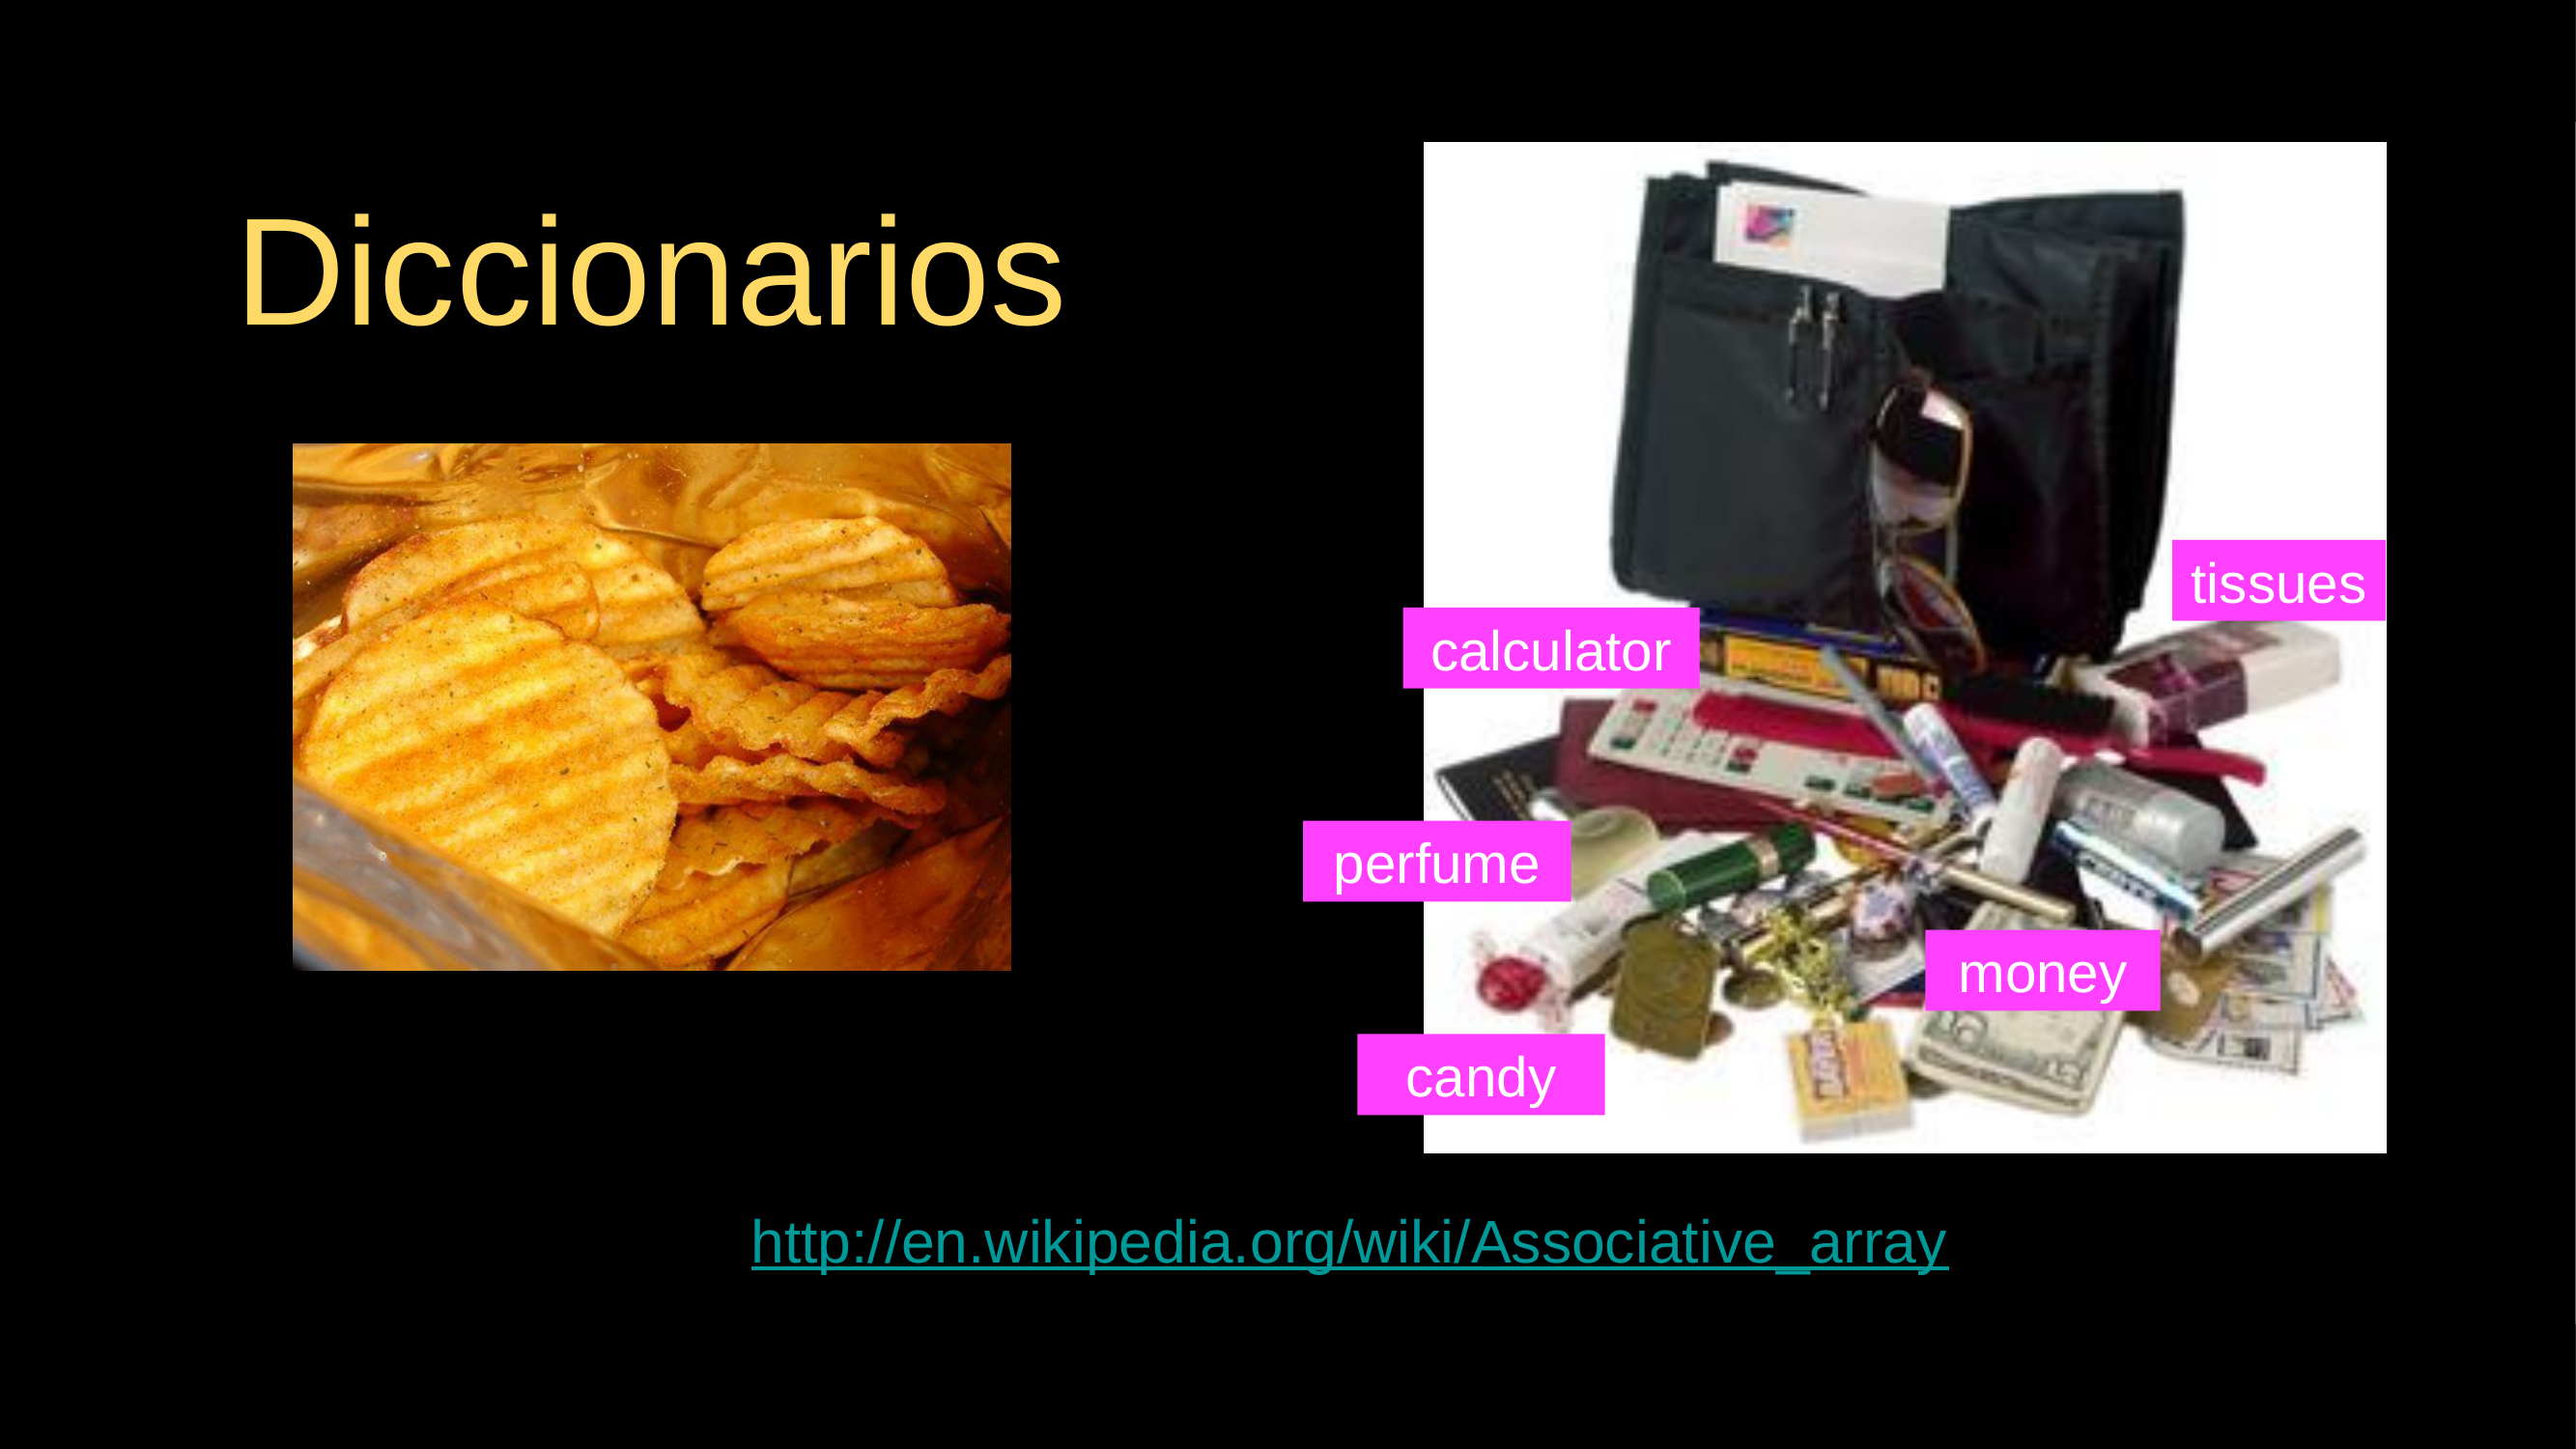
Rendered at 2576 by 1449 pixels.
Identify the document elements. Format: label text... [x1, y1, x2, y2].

picture [1424, 142, 2387, 1153]
title Diccionarios [183, 125, 1121, 403]
text_box calculator [1402, 607, 1700, 689]
text_box tissues [2172, 539, 2387, 621]
text_box perfume [1303, 820, 1571, 902]
text_box money [1925, 929, 2161, 1011]
picture [293, 443, 1011, 971]
text_box http://en.wikipedia.org/wiki/Associative_array [436, 1189, 2264, 1289]
text_box candy [1357, 1034, 1605, 1116]
